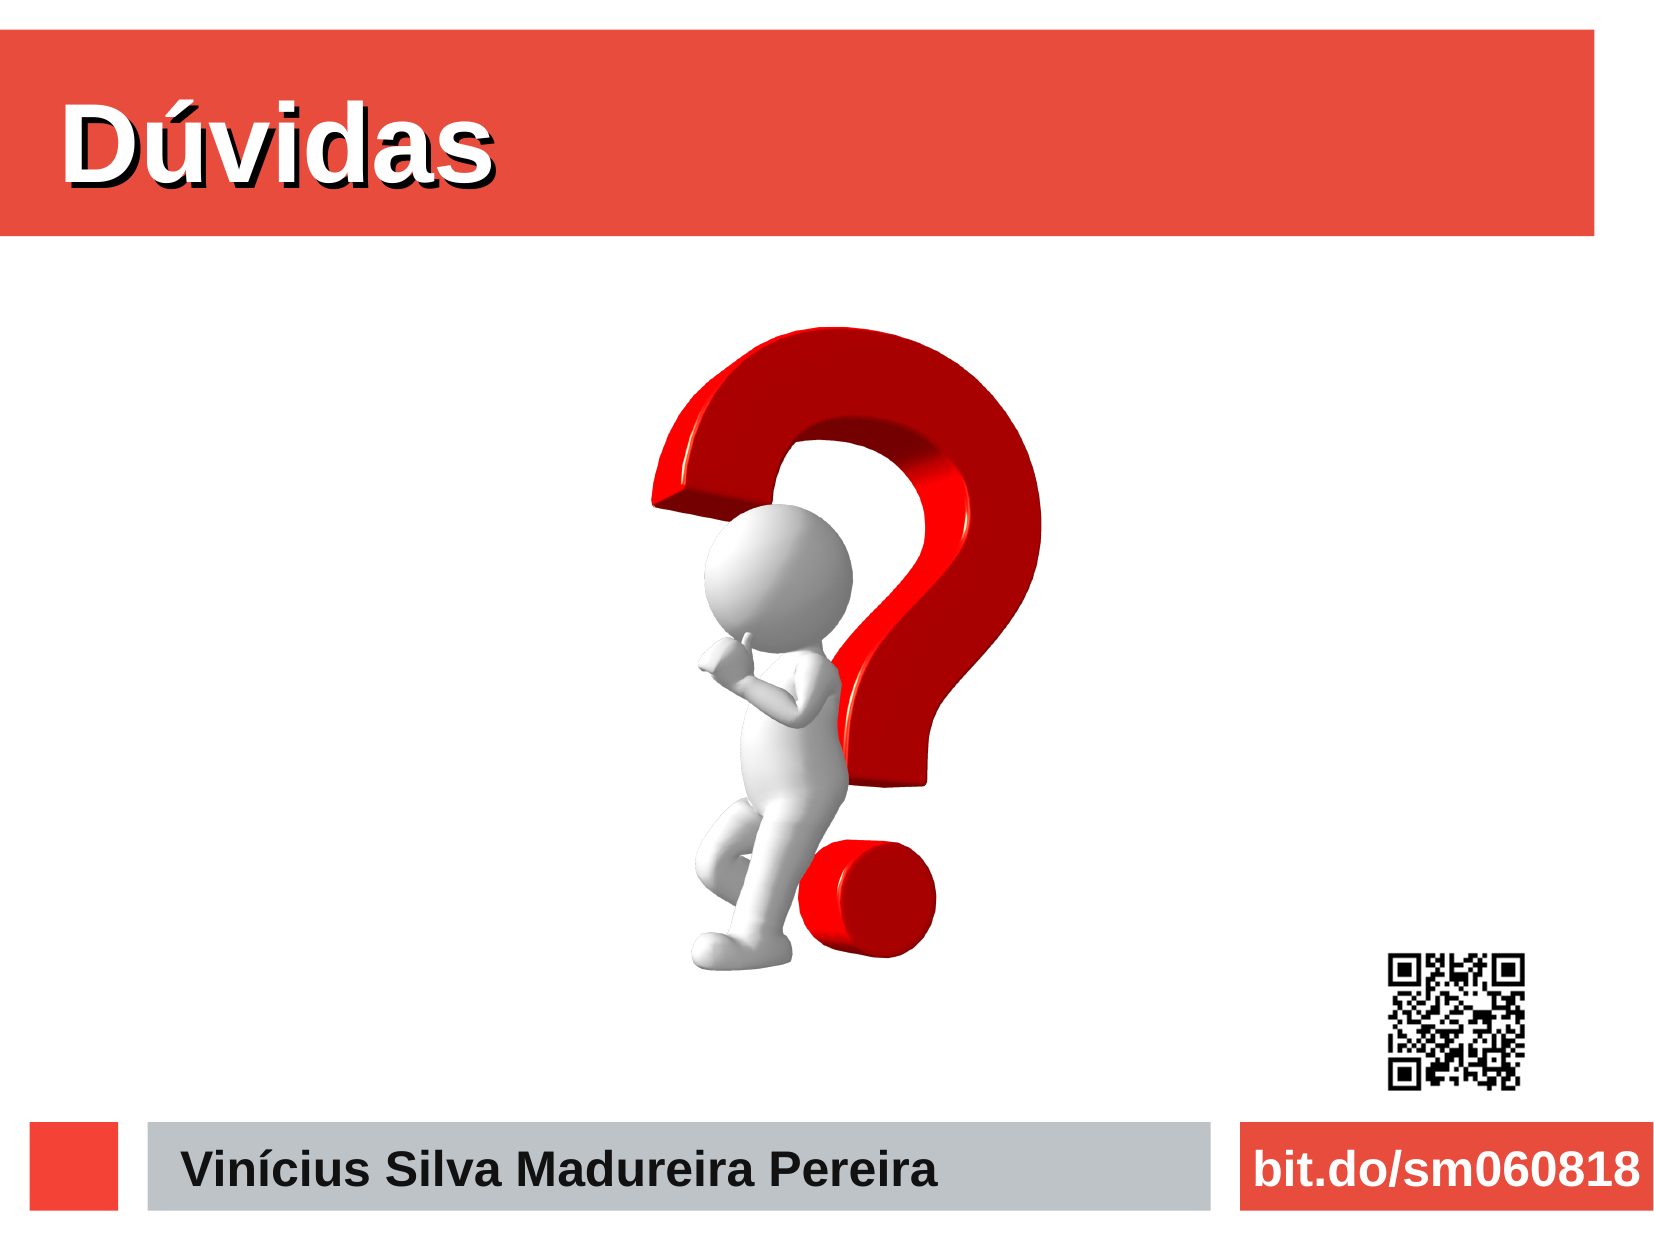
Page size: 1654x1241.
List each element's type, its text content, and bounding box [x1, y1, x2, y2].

picture [1379, 944, 1536, 1102]
text_box Vinícius Silva Madureira Pereira [165, 1133, 1170, 1205]
title Dúvidas [59, 59, 1595, 207]
text_box bit.do/sm060818 [1228, 1133, 1654, 1205]
picture [494, 315, 1159, 981]
